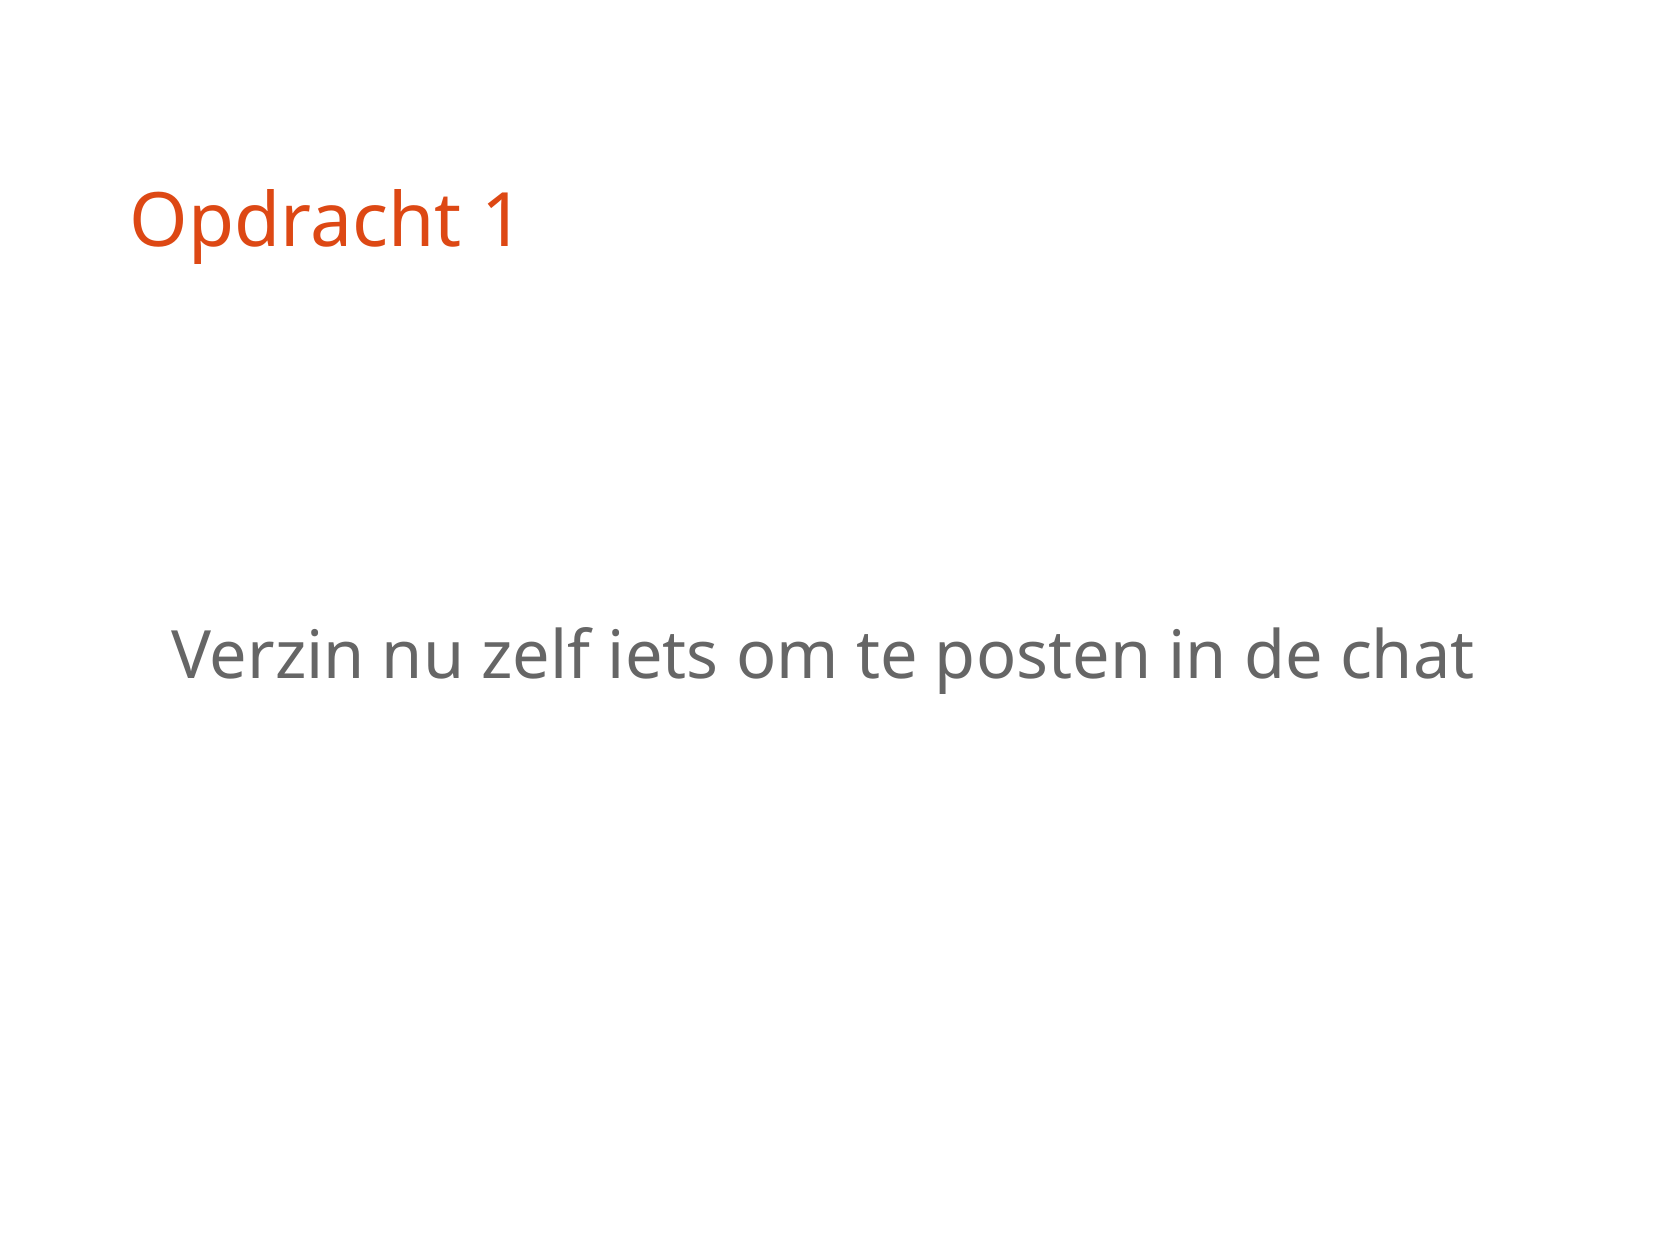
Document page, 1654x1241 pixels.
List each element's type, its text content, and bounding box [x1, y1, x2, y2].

subtitle Verzin nu zelf iets om te posten in de chat [129, 295, 1518, 1010]
title Opdracht 1 [129, 153, 1518, 281]
